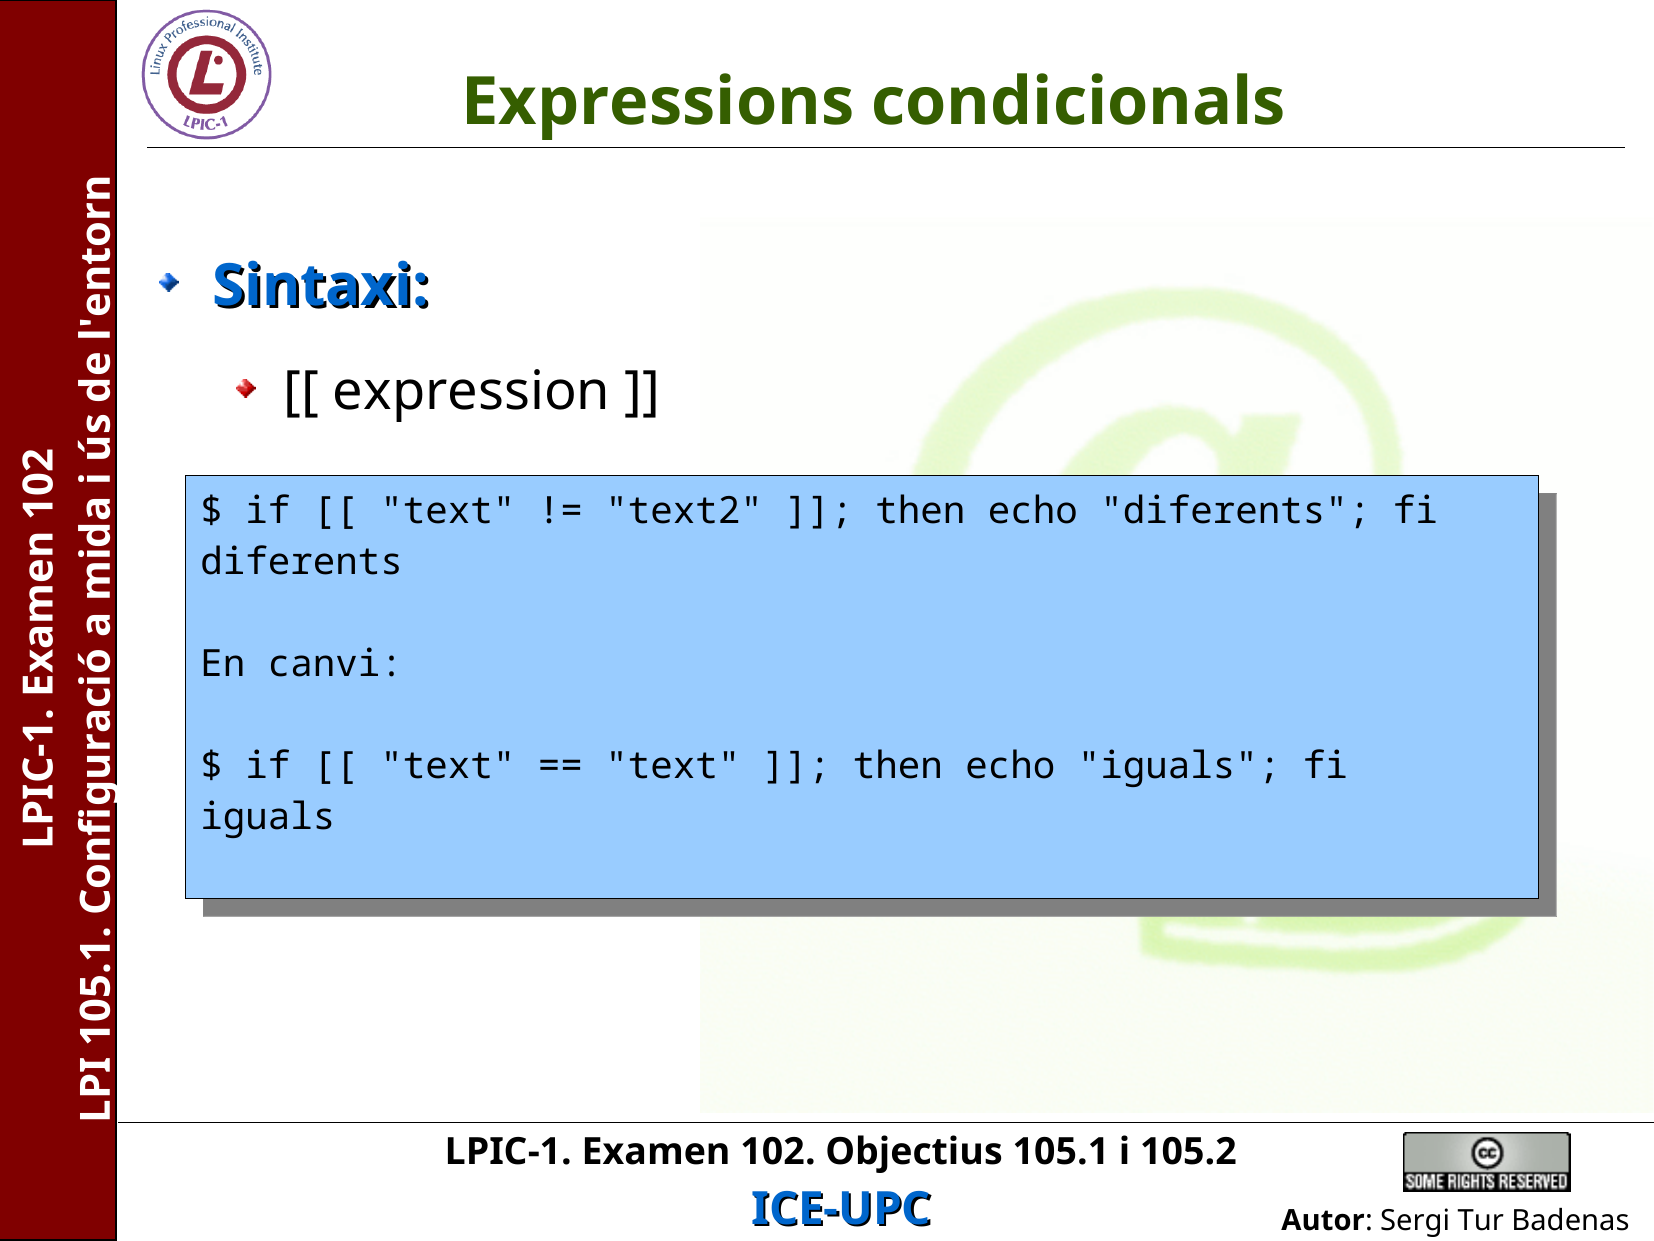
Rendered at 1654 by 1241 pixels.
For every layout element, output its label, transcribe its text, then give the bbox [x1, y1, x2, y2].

list Sintaxi: [[ expression ]] [141, 242, 1630, 1078]
picture [1403, 1132, 1571, 1192]
picture [700, 217, 1654, 1113]
title Expressions condicionals [129, 49, 1619, 148]
text_box $ if [[ "text" != "text2" ]]; then echo "diferents"; fi diferents En canvi: $ if [[ "text" == "text" ]]; then echo "iguals"; fi iguals [185, 475, 1539, 791]
picture [135, 5, 277, 49]
